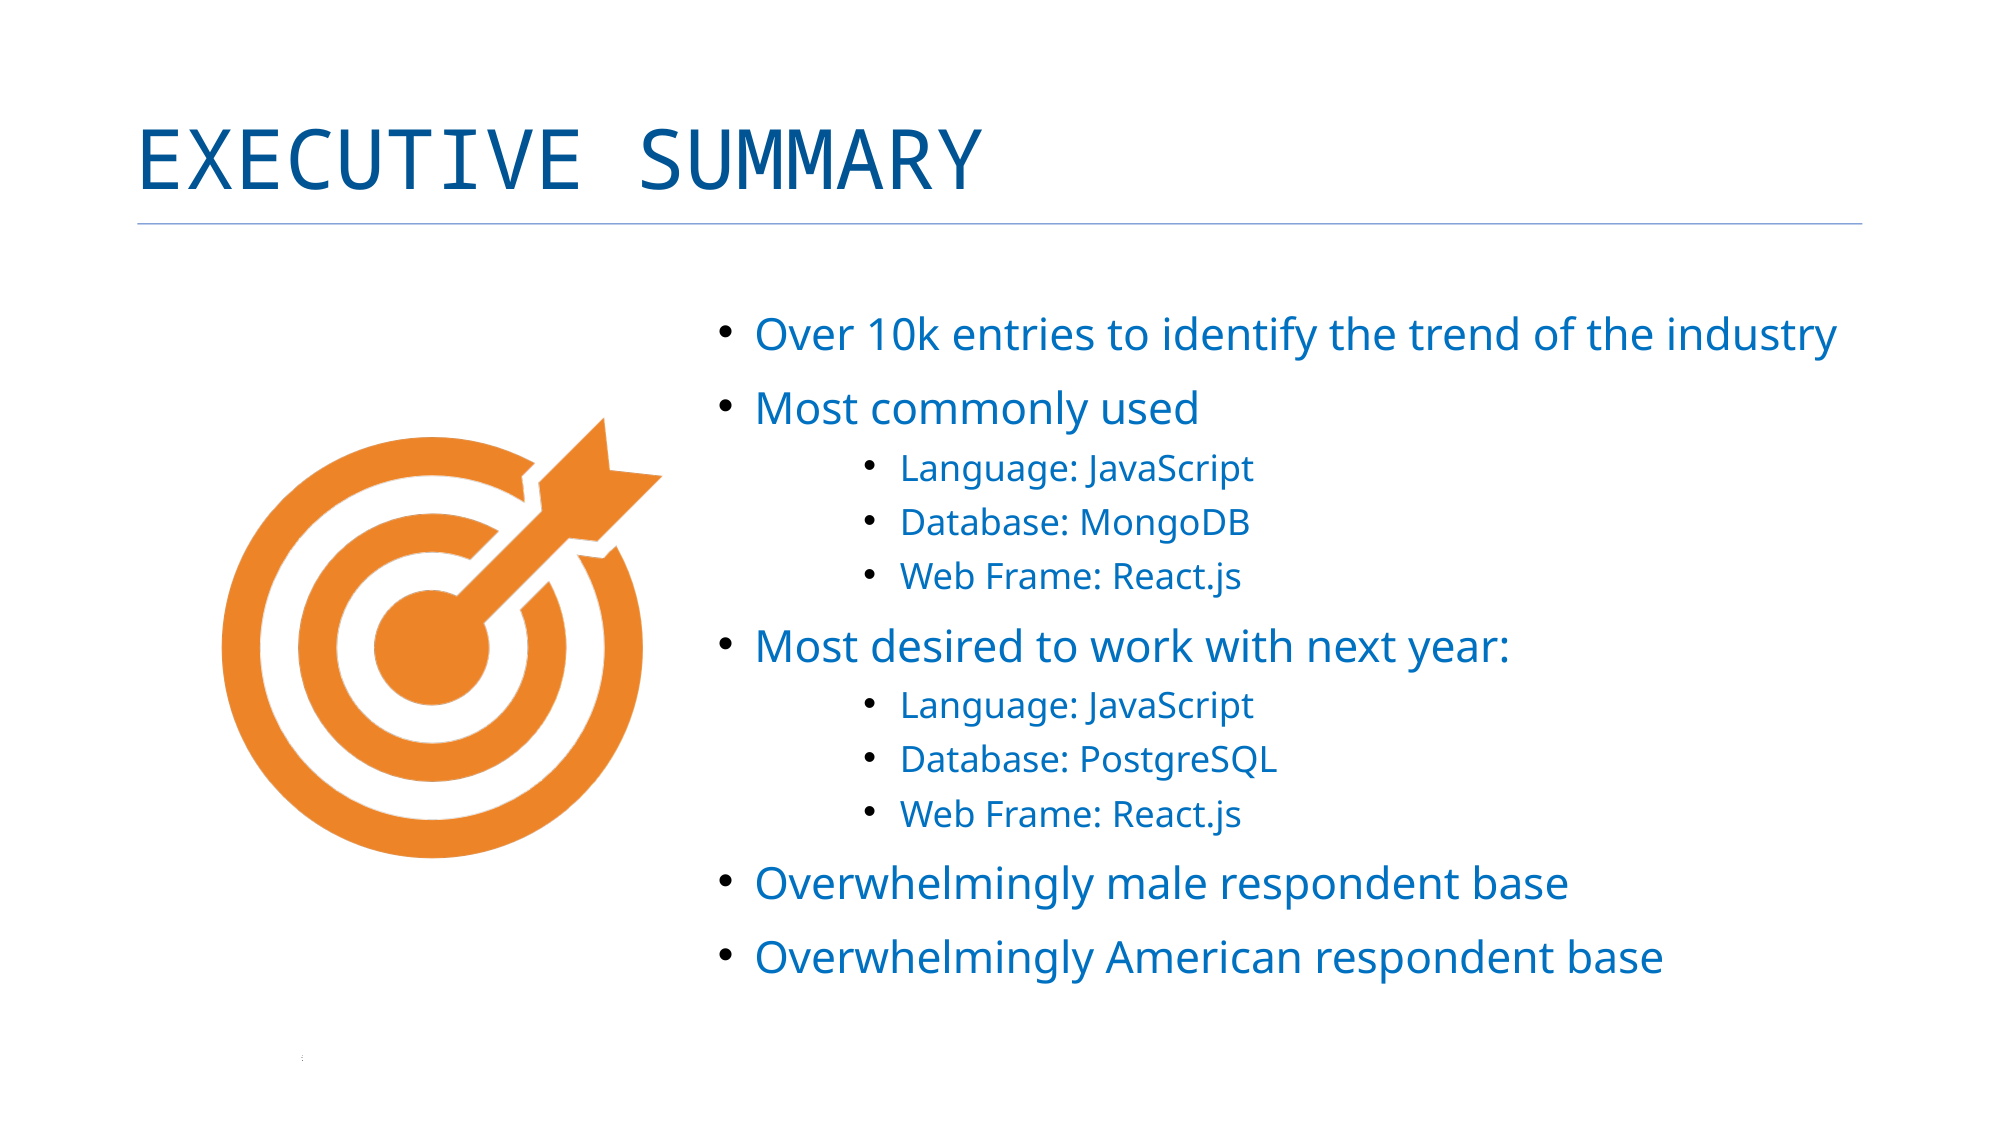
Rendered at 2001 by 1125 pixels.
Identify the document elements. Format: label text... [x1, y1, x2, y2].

picture [178, 377, 703, 902]
list Over 10k entries to identify the trend of the industry Most commonly used Language: JavaScript Database: MongoDB Web Frame: React.js Most desired to work with next year: Language: JavaScript Database: PostgreSQL Web Frame: React.js Overwhelmingly male respondent base Overwhelmingly American respondent base [702, 299, 1863, 1032]
title EXECUTIVE SUMMARY [120, 50, 1526, 268]
